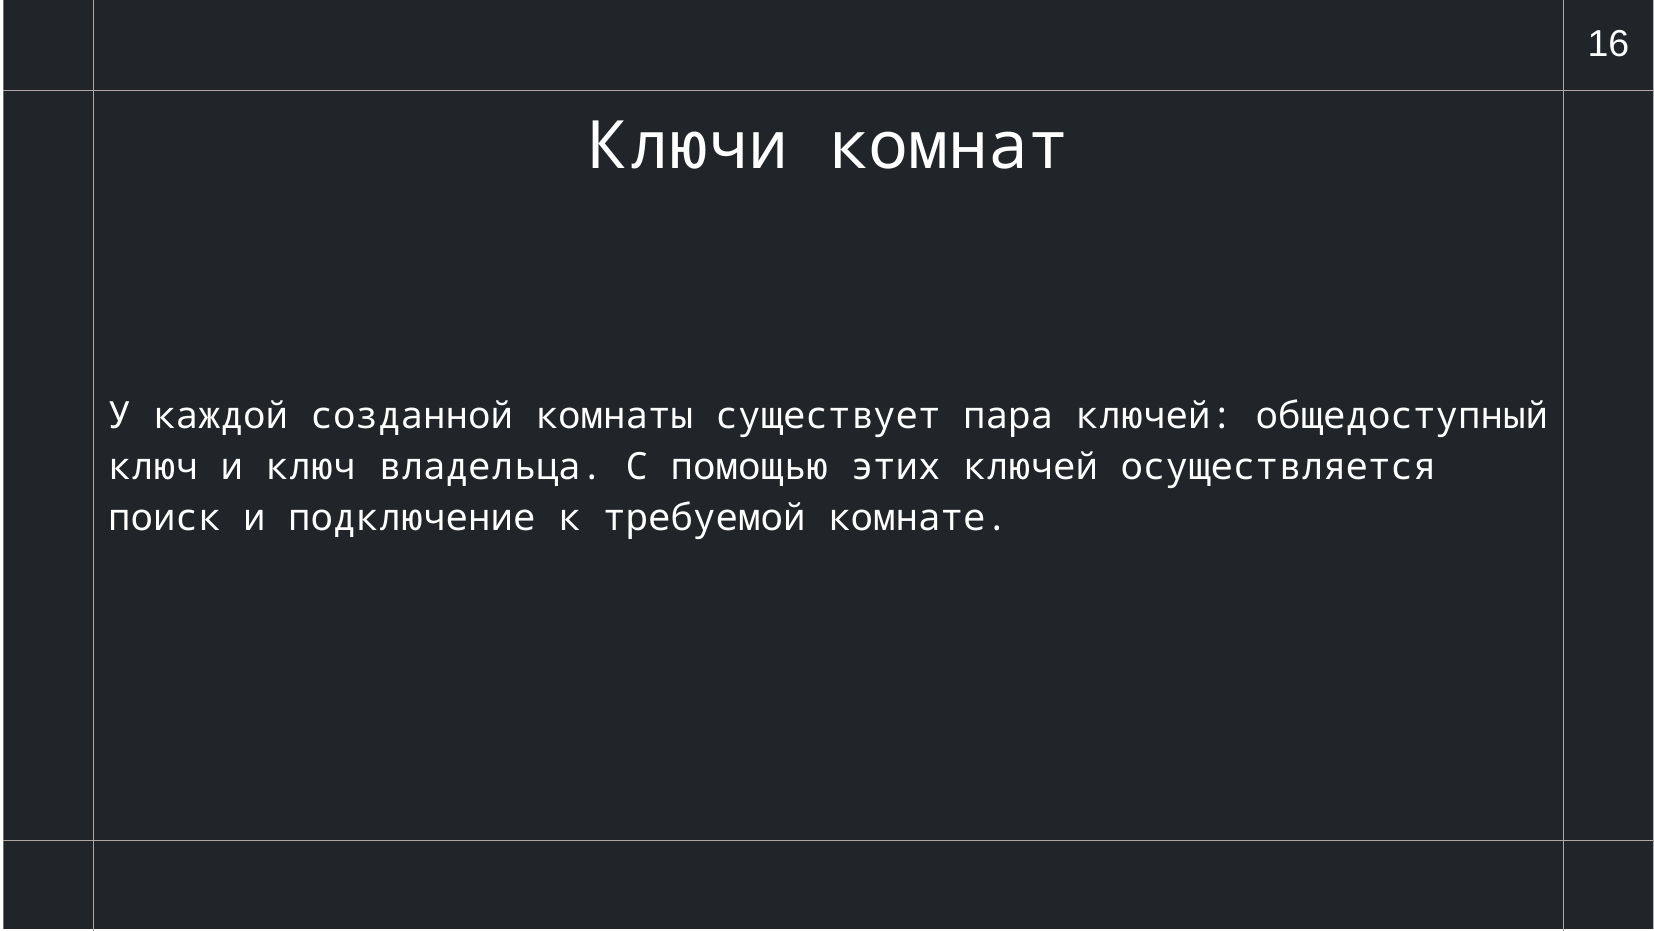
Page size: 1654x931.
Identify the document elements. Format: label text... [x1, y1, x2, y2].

text_box <номер> [1517, 15, 1654, 86]
text_box У каждой созданной комнаты существует пара ключей: общедоступный ключ и ключ владельца. С помощью этих ключей осуществляется поиск и подключение к требуемой комнате. [93, 380, 1564, 527]
text_box Ключи комнат [93, 90, 1564, 183]
